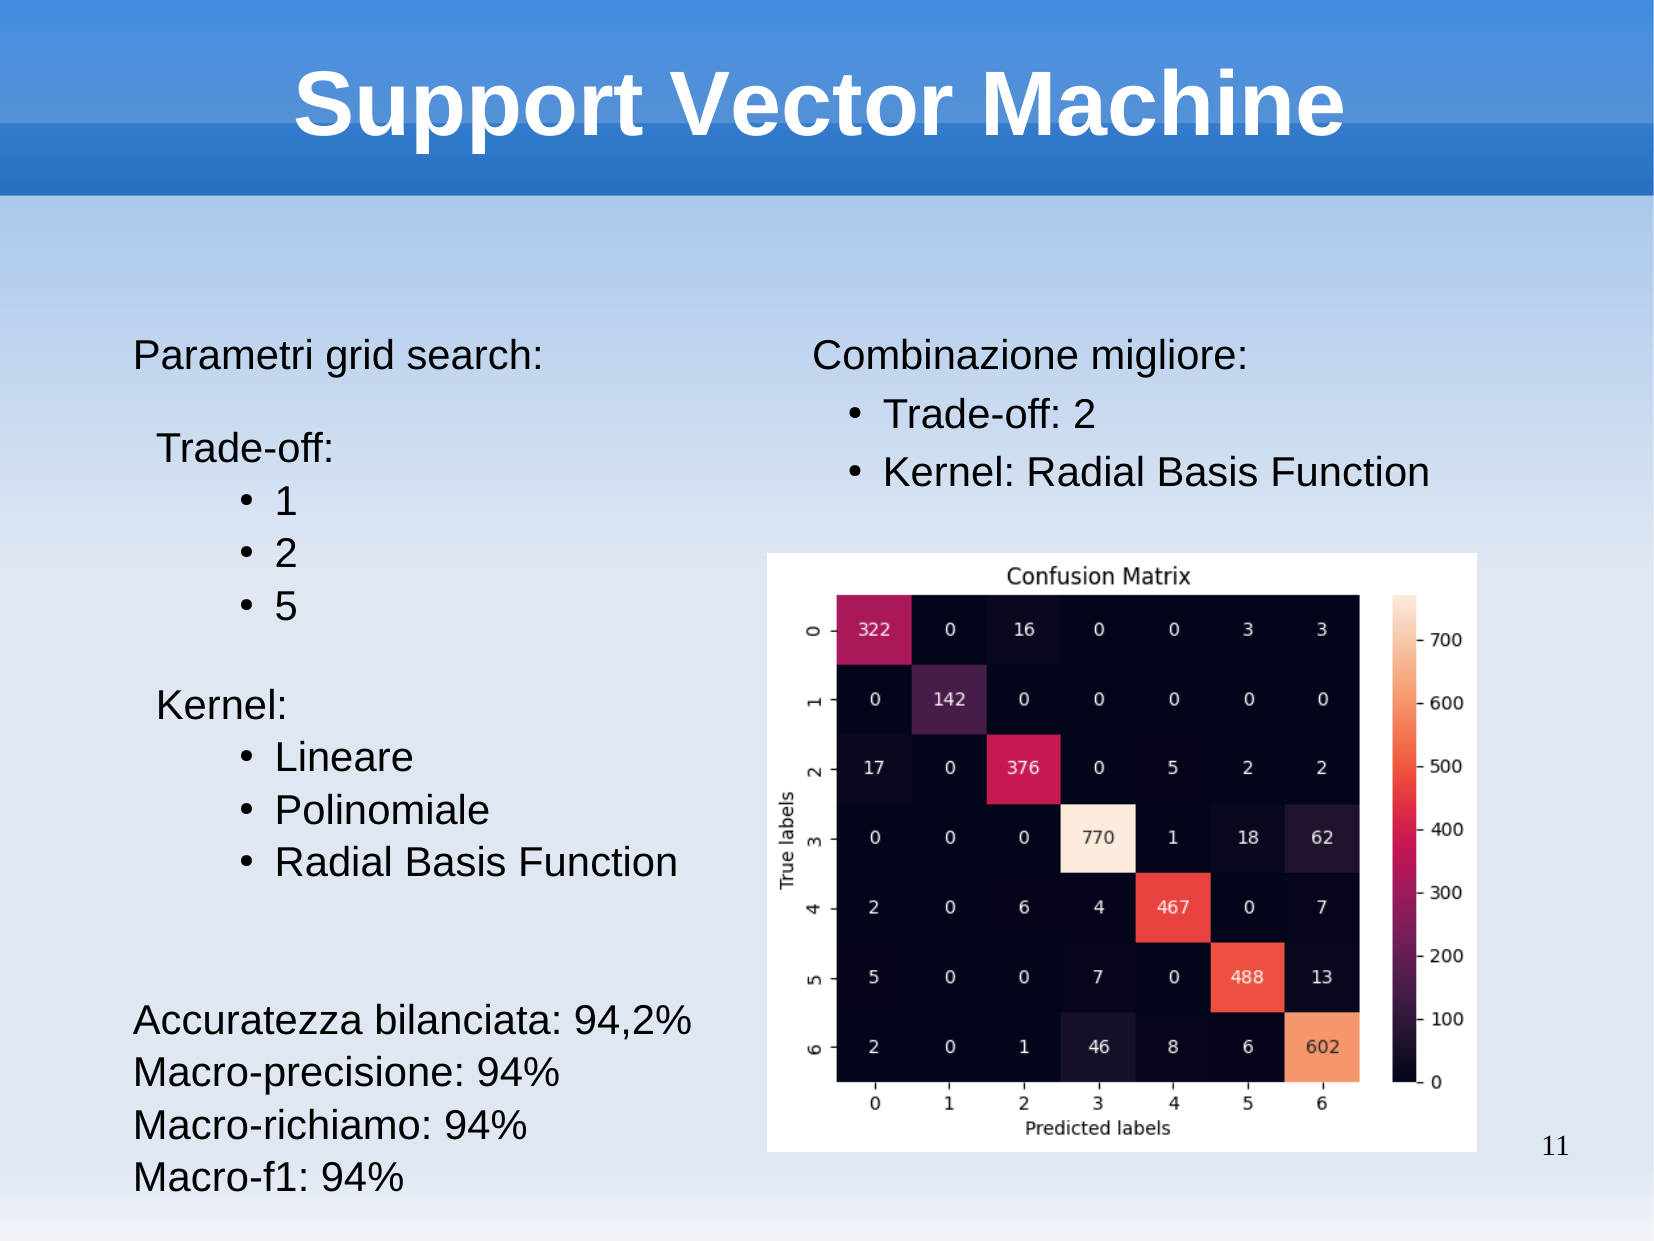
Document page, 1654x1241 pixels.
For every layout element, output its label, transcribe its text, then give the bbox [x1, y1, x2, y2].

text_box Combinazione migliore: Trade-off: 2 Kernel: Radial Basis Function [797, 324, 1506, 489]
text_box Parametri grid search: Trade-off: 1 2 5 Kernel: Lineare Polinomiale Radial Basis Function Accuratezza bilanciata: 94,2% Macro-precisione: 94% Macro-richiamo: 94% Macro-f1: 94% [118, 324, 739, 1128]
picture [0, 0, 1654, 1241]
title Support Vector Machine [76, 0, 1565, 208]
